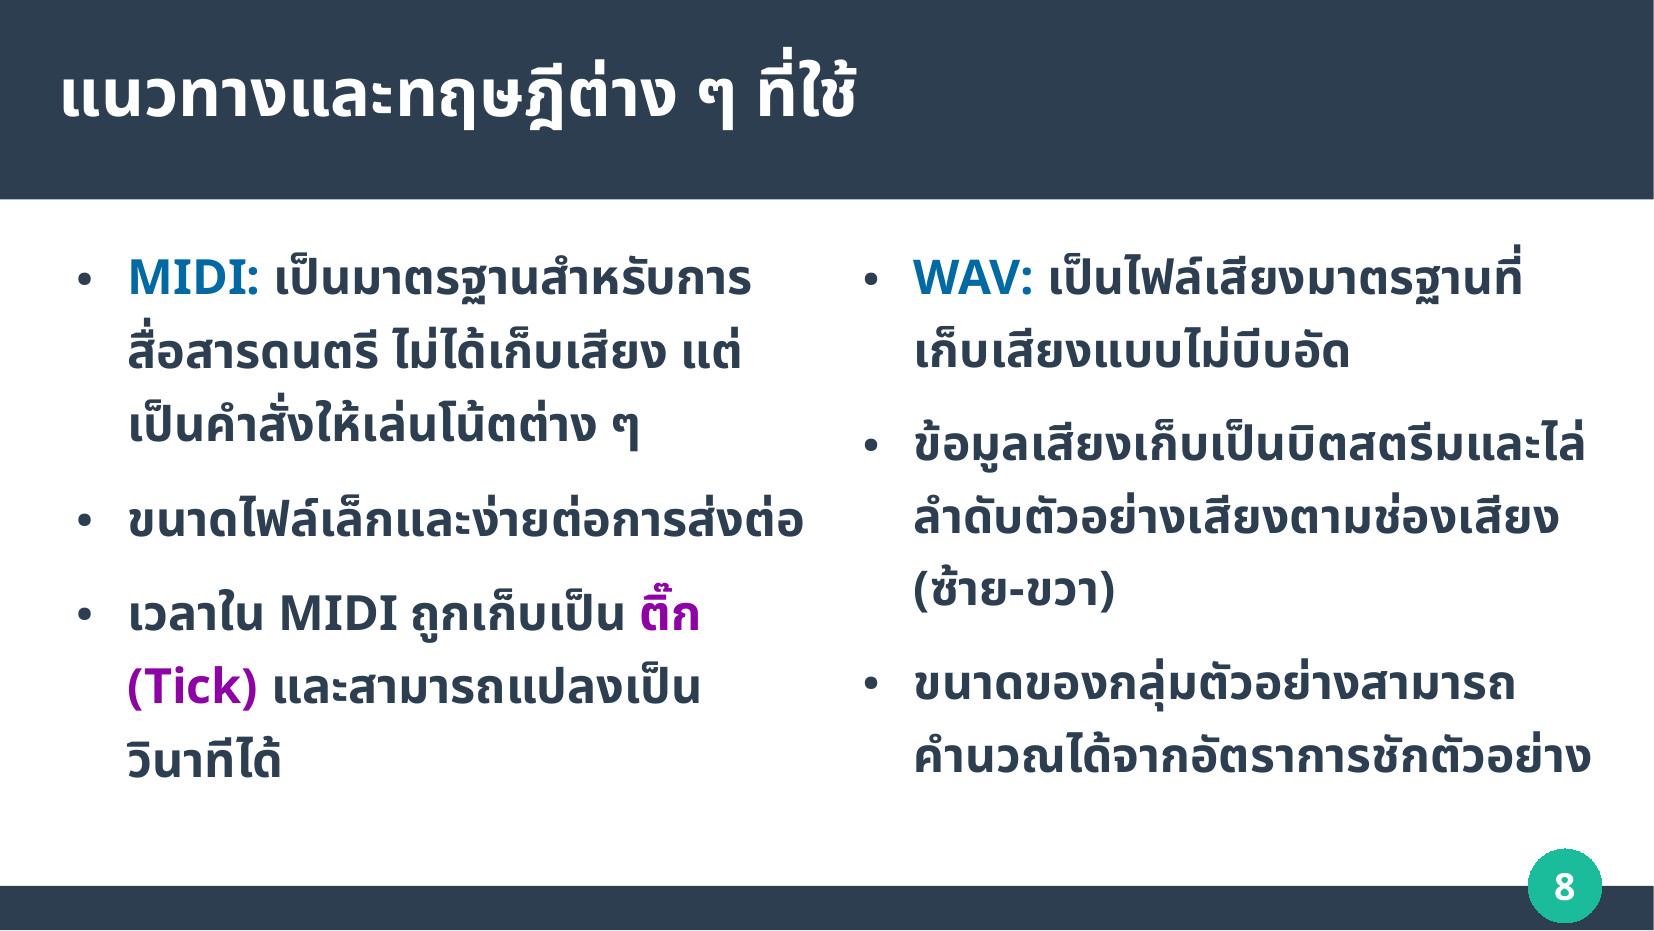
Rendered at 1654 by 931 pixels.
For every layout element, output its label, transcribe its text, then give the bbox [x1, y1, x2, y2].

title แนวทางและทฤษฎีต่าง ๆ ที่ใช้ [59, 37, 1595, 155]
list WAV: เป็นไฟล์เสียงมาตรฐานที่เก็บเสียงแบบไม่บีบอัด ข้อมูลเสียงเก็บเป็นบิตสตรีมและไล่ลำดับตัวอย่างเสียงตามช่องเสียง (ซ้าย-ขวา) ขนาดของกลุ่มตัวอย่างสามารถคำนวณได้จากอัตราการชักตัวอย่าง [845, 243, 1596, 864]
list MIDI: เป็นมาตรฐานสำหรับการสื่อสารดนตรี ไม่ได้เก็บเสียง แต่เป็นคำสั่งให้เล่นโน้ตต่าง ๆ ขนาดไฟล์เล็กและง่ายต่อการส่งต่อ เวลาใน MIDI ถูกเก็บเป็น ติ๊ก (Tick) และสามารถแปลงเป็นวินาทีได้ [59, 243, 809, 864]
